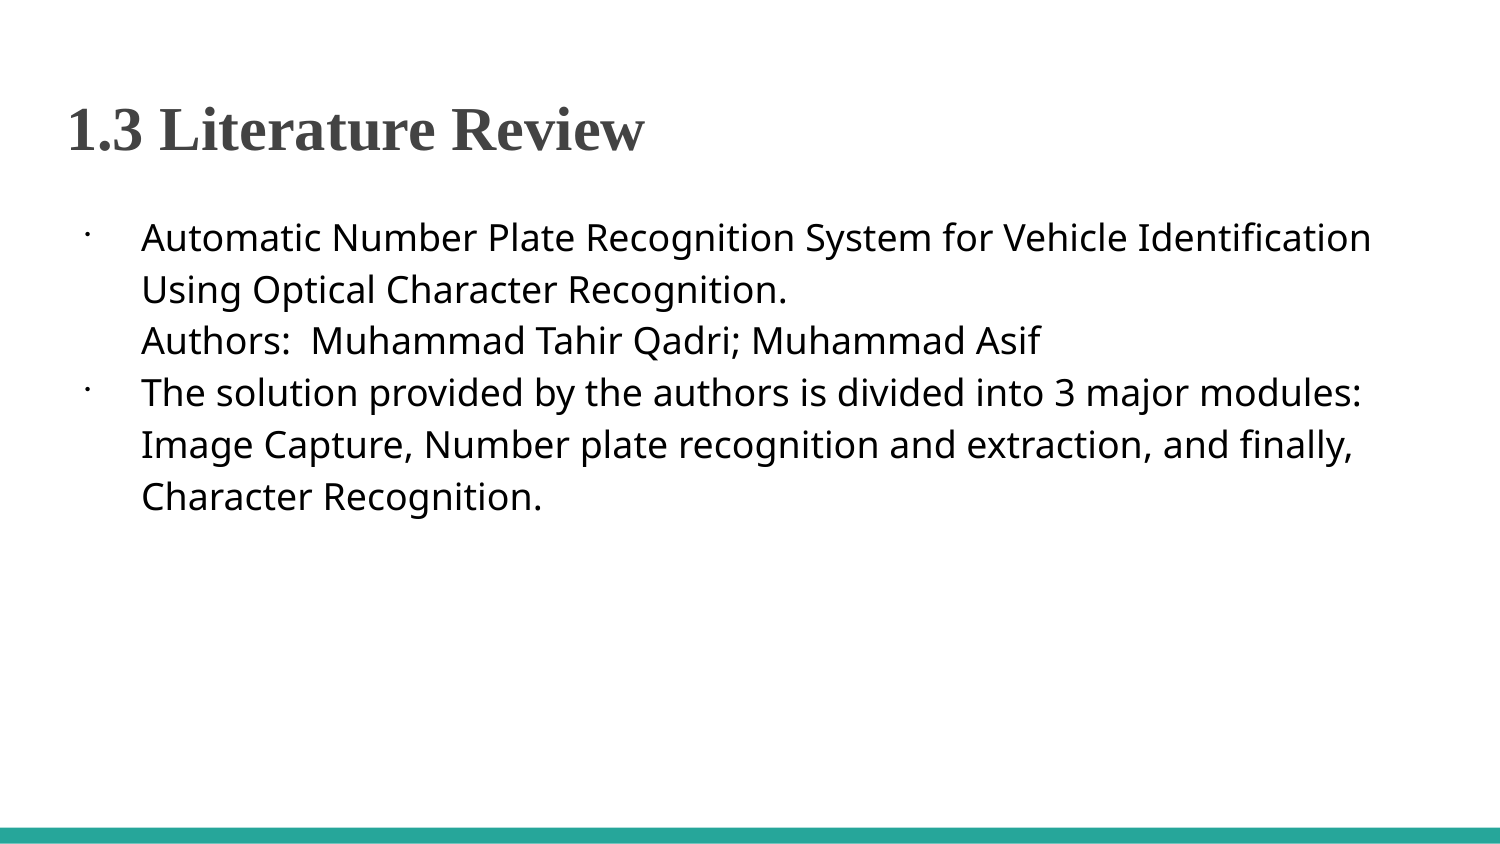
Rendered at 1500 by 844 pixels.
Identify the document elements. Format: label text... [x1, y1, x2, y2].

list Automatic Number Plate Recognition System for Vehicle Identification Using Optical Character Recognition. Authors: Muhammad Tahir Qadri; Muhammad Asif The solution provided by the authors is divided into 3 major modules: Image Capture, Number plate recognition and extraction, and finally, Character Recognition. [51, 192, 1449, 750]
title 1.3 Literature Review [51, 72, 1449, 174]
